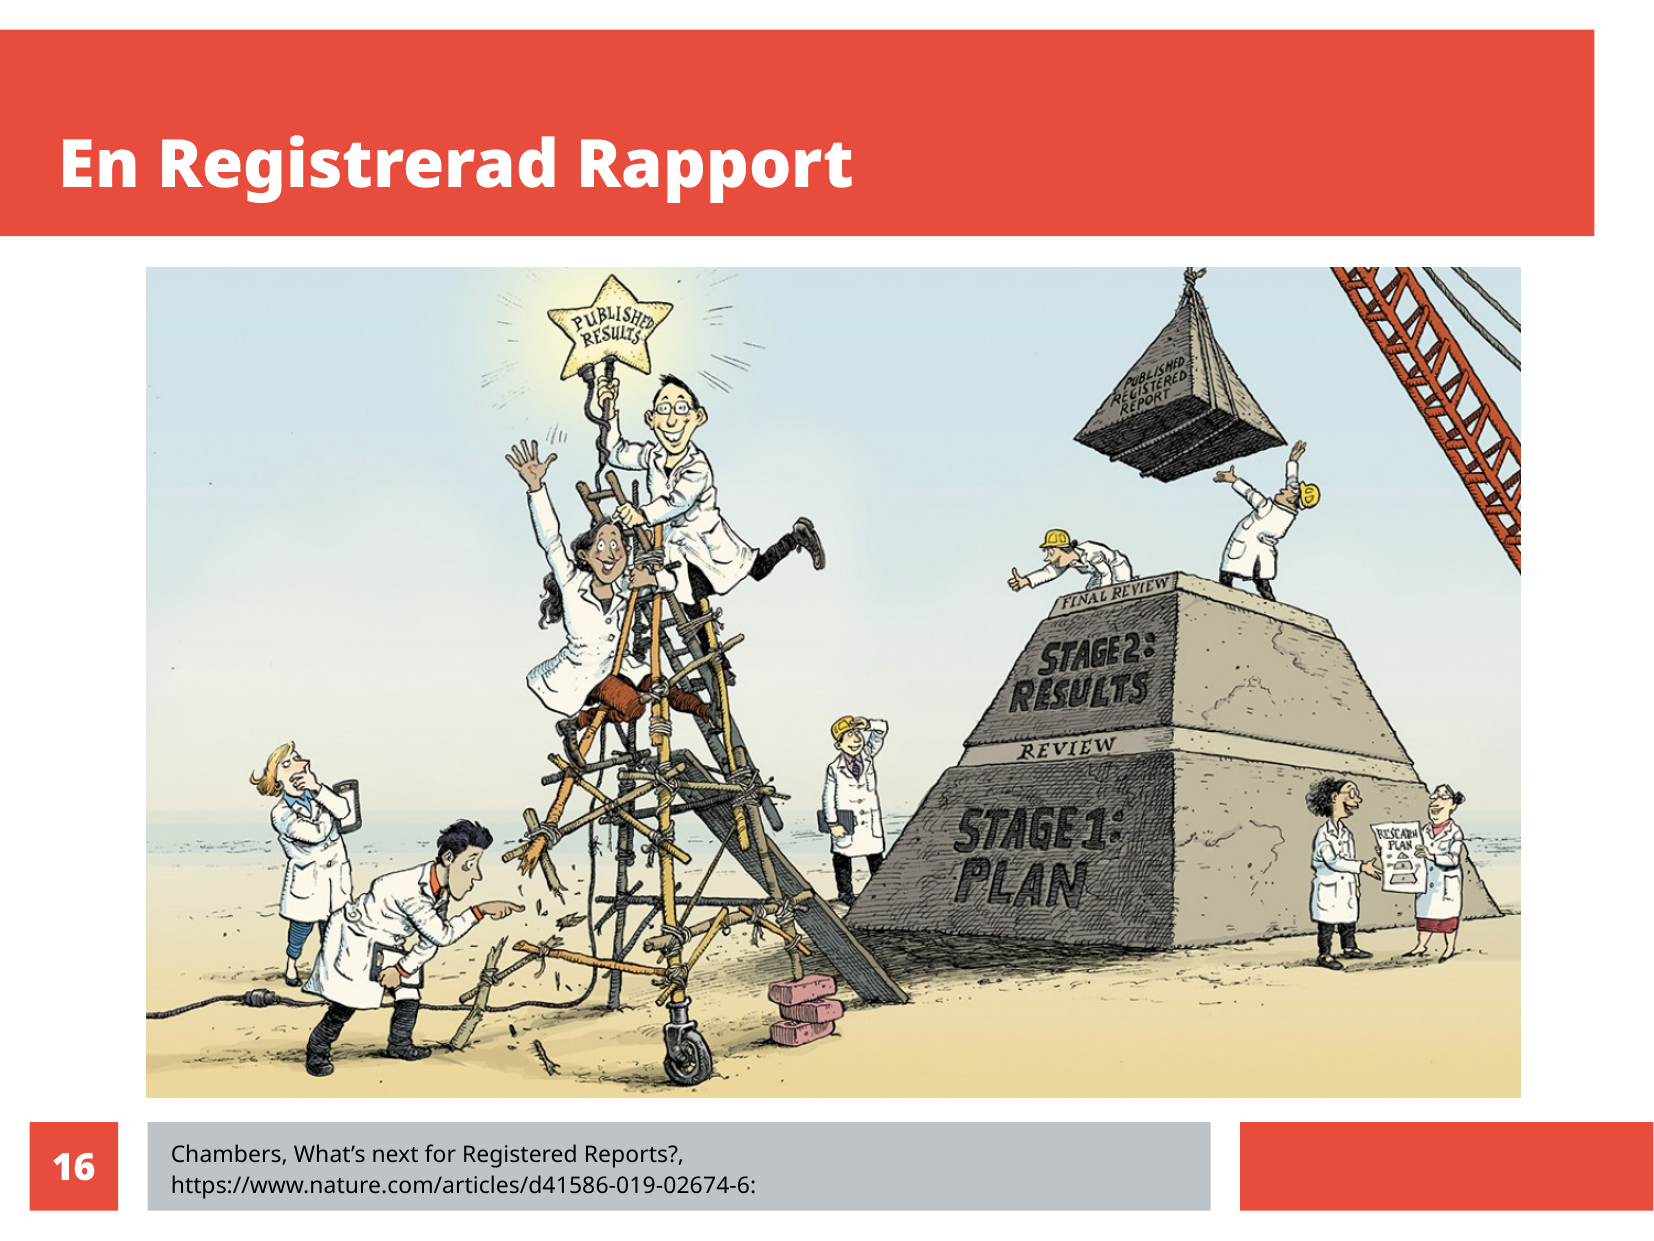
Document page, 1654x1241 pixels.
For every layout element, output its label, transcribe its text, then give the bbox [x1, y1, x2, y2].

text_box Chambers, What’s next for Registered Reports?, https://www.nature.com/articles/d41586-019-02674-6: [156, 1130, 815, 1209]
title En Registrerad Rapport [59, 59, 1595, 207]
picture [146, 267, 1521, 1098]
